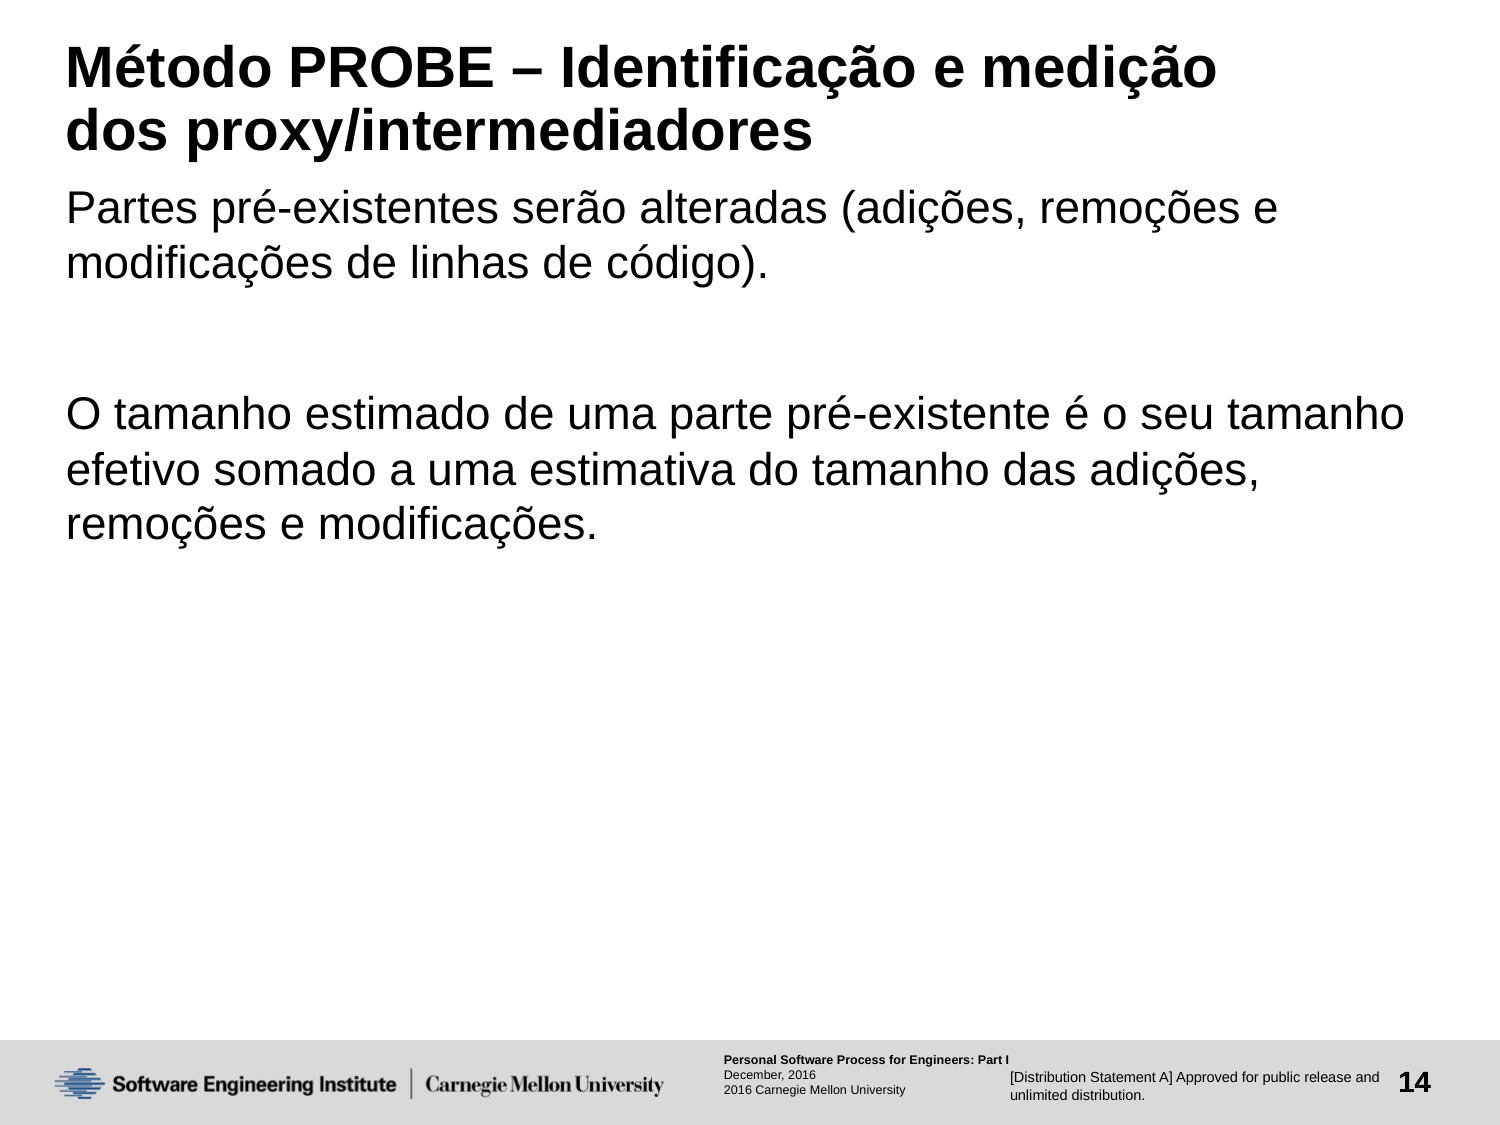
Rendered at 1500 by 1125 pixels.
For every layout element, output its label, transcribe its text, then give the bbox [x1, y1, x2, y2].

title Método PROBE – Identificação e medição dos proxy/intermediadores [65, 37, 1313, 148]
picture [46, 1061, 673, 1104]
list Partes pré-existentes serão alteradas (adições, remoções e modificações de linhas de código). O tamanho estimado de uma parte pré-existente é o seu tamanho efetivo somado a uma estimativa do tamanho das adições, remoções e modificações. [65, 177, 1431, 1000]
